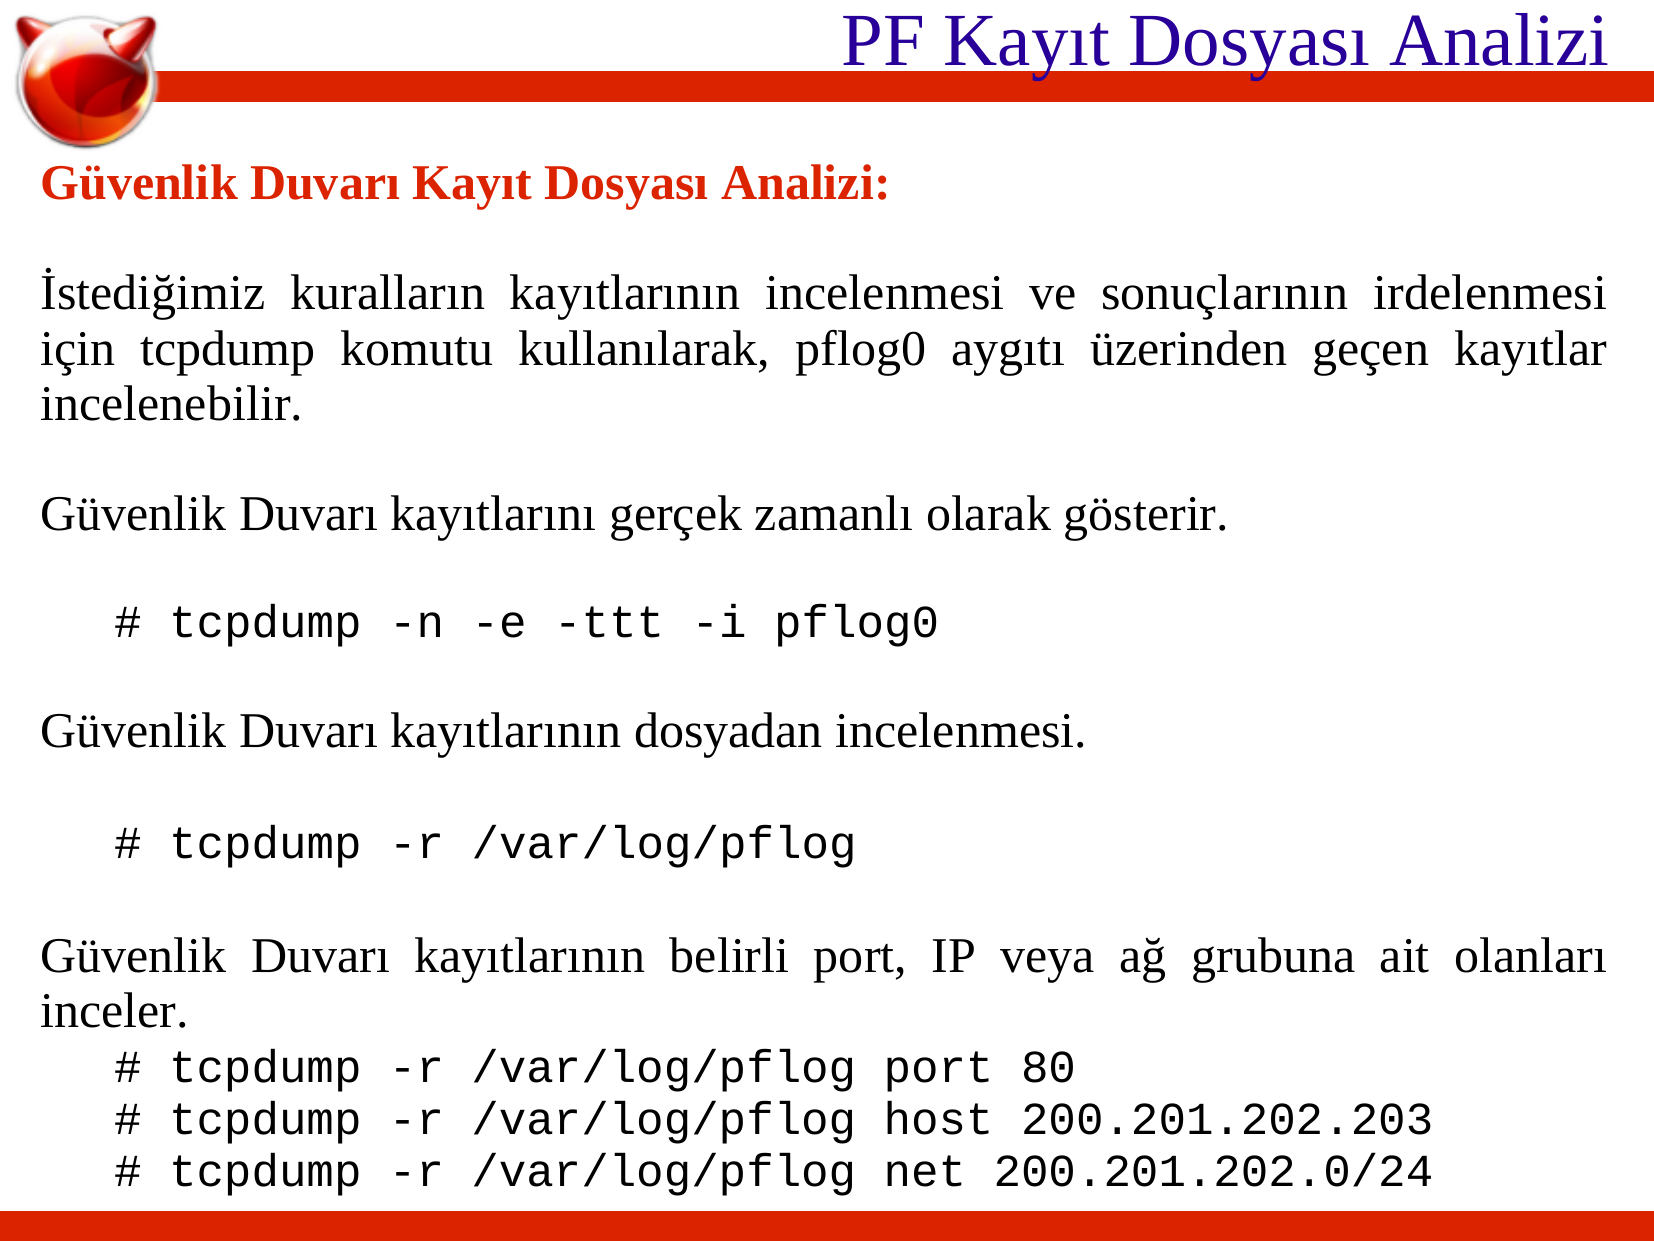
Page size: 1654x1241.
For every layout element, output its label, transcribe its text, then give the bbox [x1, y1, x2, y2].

text_box Güvenlik Duvarı Kayıt Dosyası Analizi: İstediğimiz kuralların kayıtlarının incelenmesi ve sonuçlarının irdelenmesi için tcpdump komutu kullanılarak, pflog0 aygıtı üzerinden geçen kayıtlar incelenebilir. Güvenlik Duvarı kayıtlarını gerçek zamanlı olarak gösterir. # tcpdump -n -e -ttt -i pflog0 Güvenlik Duvarı kayıtlarının dosyadan incelenmesi. # tcpdump -r /var/log/pflog Güvenlik Duvarı kayıtlarının belirli port, IP veya ağ grubuna ait olanları inceler. # tcpdump -r /var/log/pflog port 80 # tcpdump -r /var/log/pflog host 200.201.202.203 # tcpdump -r /var/log/pflog net 200.201.202.0/24 [40, 154, 1609, 1199]
text_box [165, 71, 1654, 102]
text_box [0, 1211, 1654, 1241]
text_box PF Kayıt Dosyası Analizi [714, 0, 1648, 83]
picture [10, 11, 165, 153]
